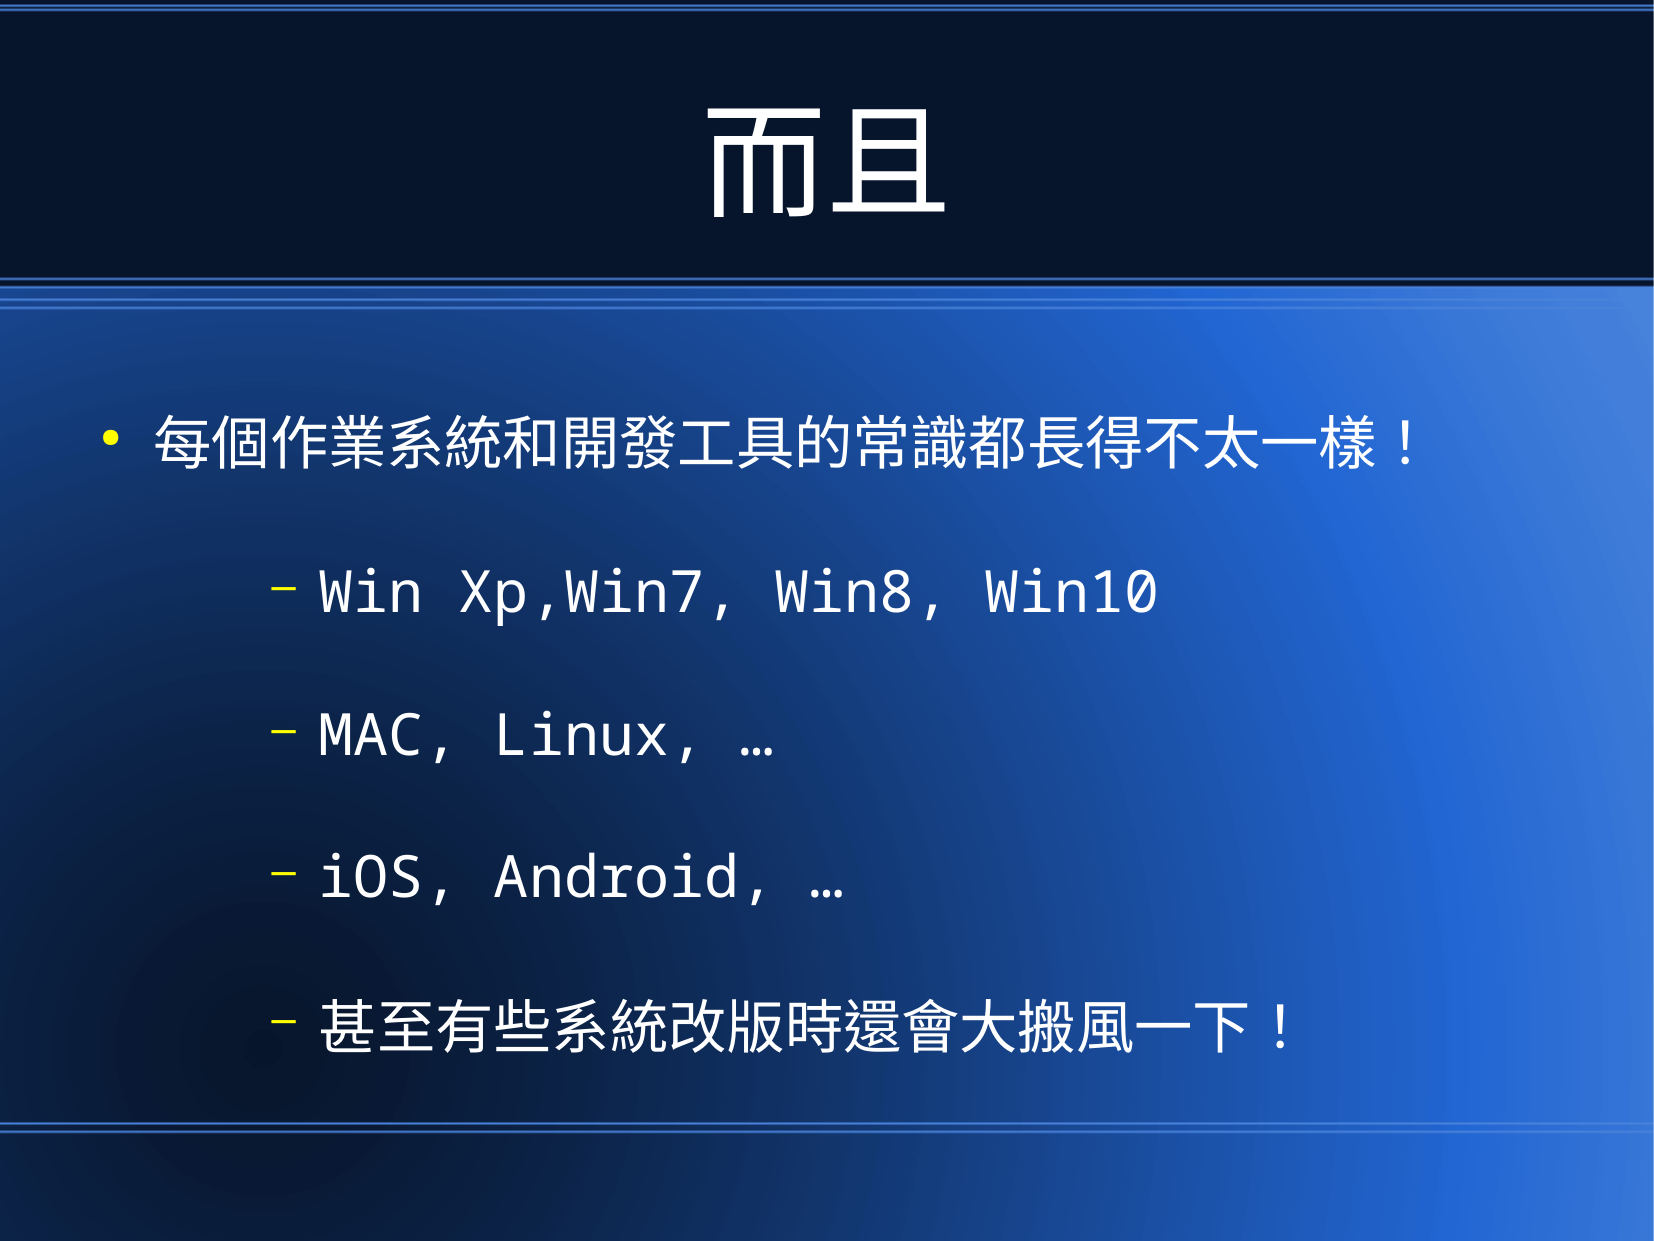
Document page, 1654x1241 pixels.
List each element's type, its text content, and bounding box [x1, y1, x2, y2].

title 而且 [82, 49, 1571, 257]
picture [0, 0, 1654, 1241]
list 每個作業系統和開發工具的常識都長得不太一樣！ Win Xp,Win7, Win8, Win10 MAC, Linux, … iOS, Android, … 甚至有些系統改版時還會大搬風一下！ [82, 355, 1571, 1241]
